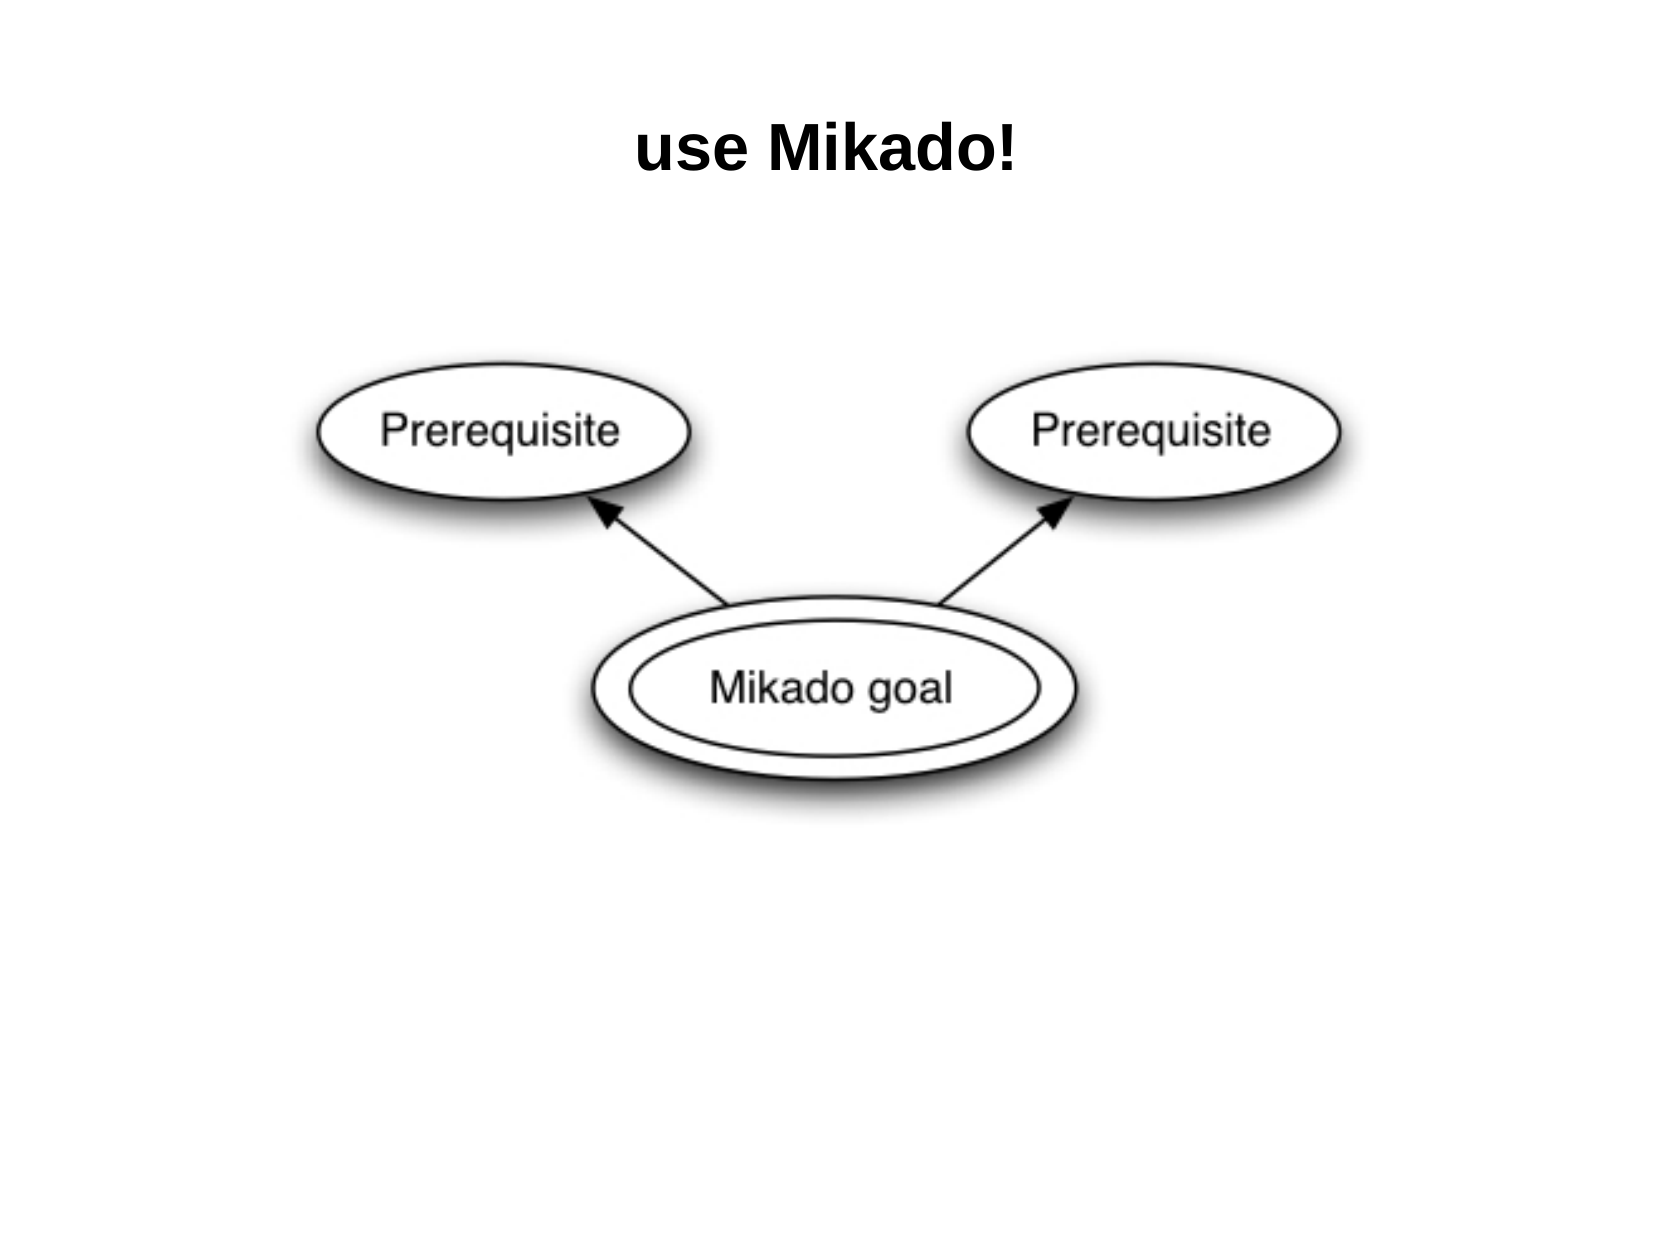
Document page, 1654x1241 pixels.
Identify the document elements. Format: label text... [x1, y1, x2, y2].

picture [239, 298, 1415, 871]
subtitle use Mikado! [82, 0, 1571, 628]
